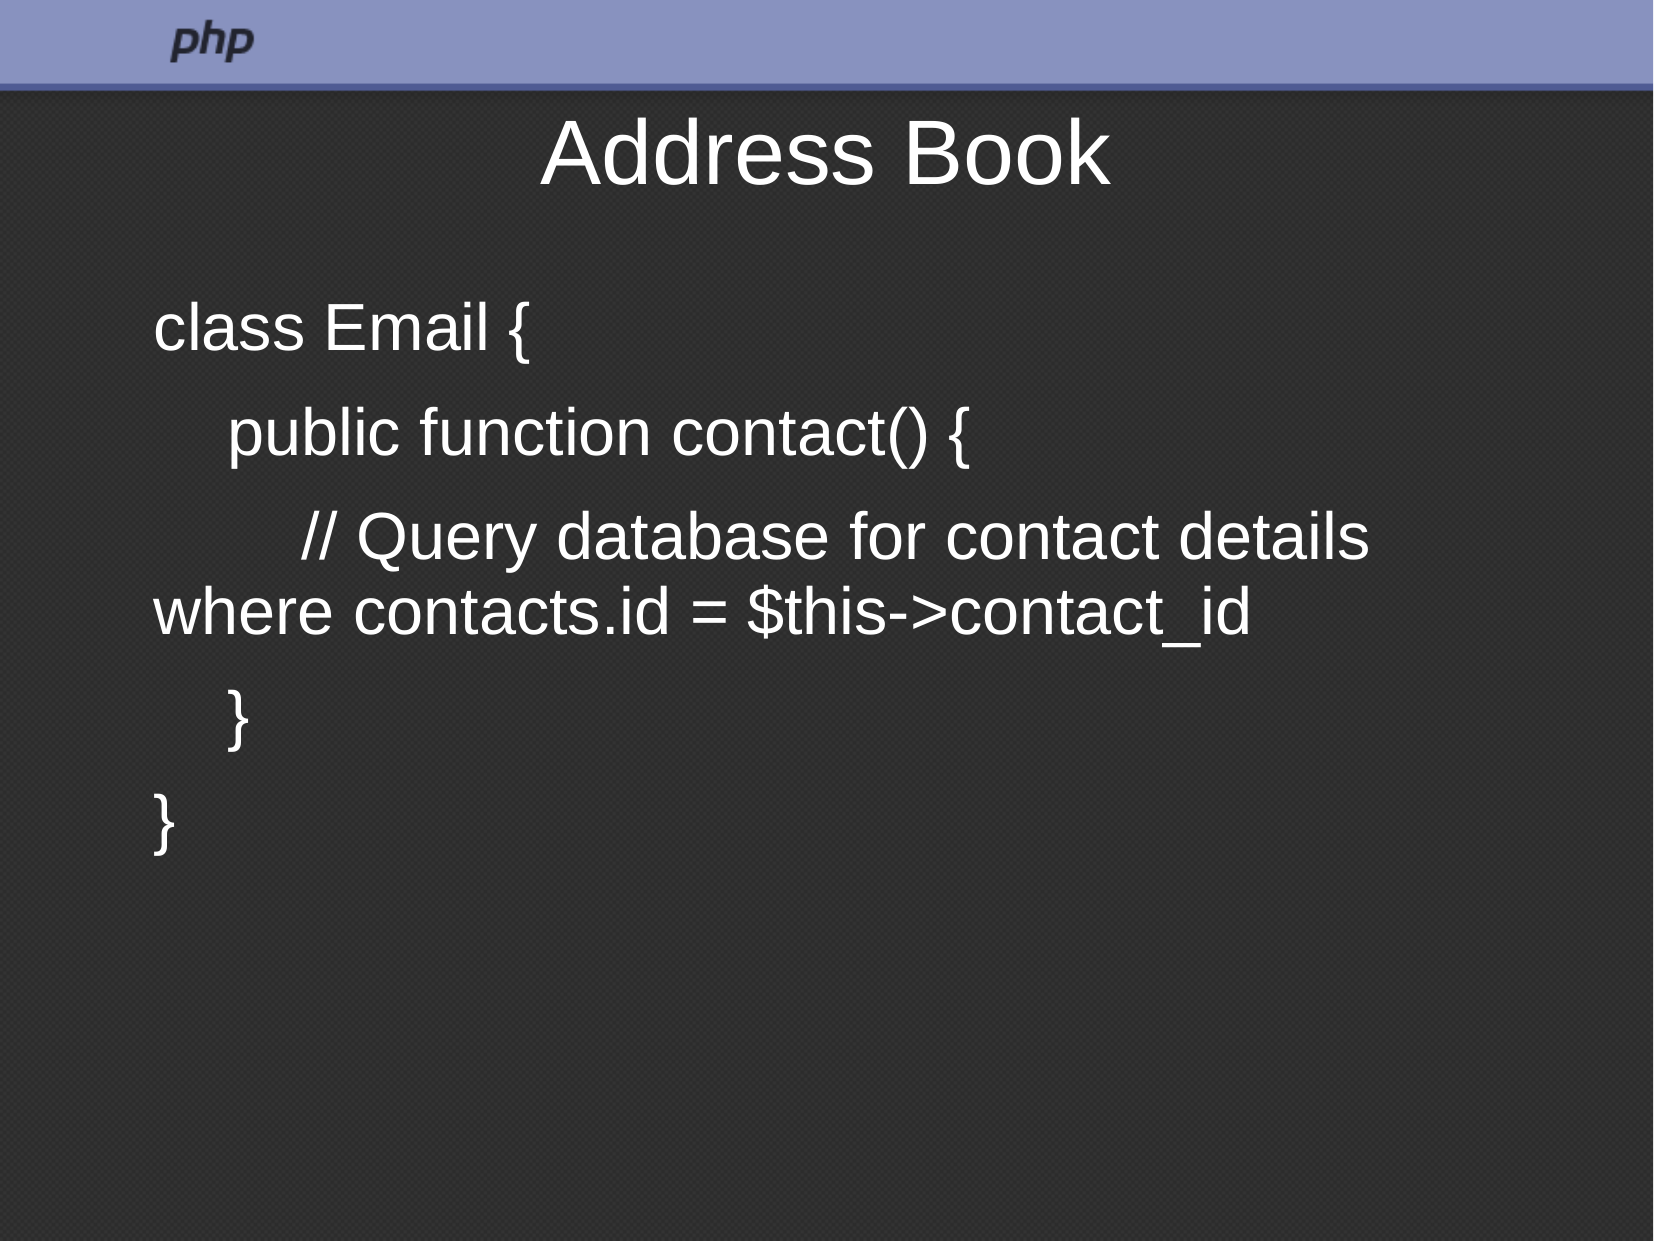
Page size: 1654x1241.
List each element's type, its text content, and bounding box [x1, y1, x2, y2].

picture [0, 0, 1654, 1241]
list class Email { public function contact() { // Query database for contact details where contacts.id = $this->contact_id } } [82, 290, 1571, 1010]
title Address Book [82, 49, 1571, 257]
